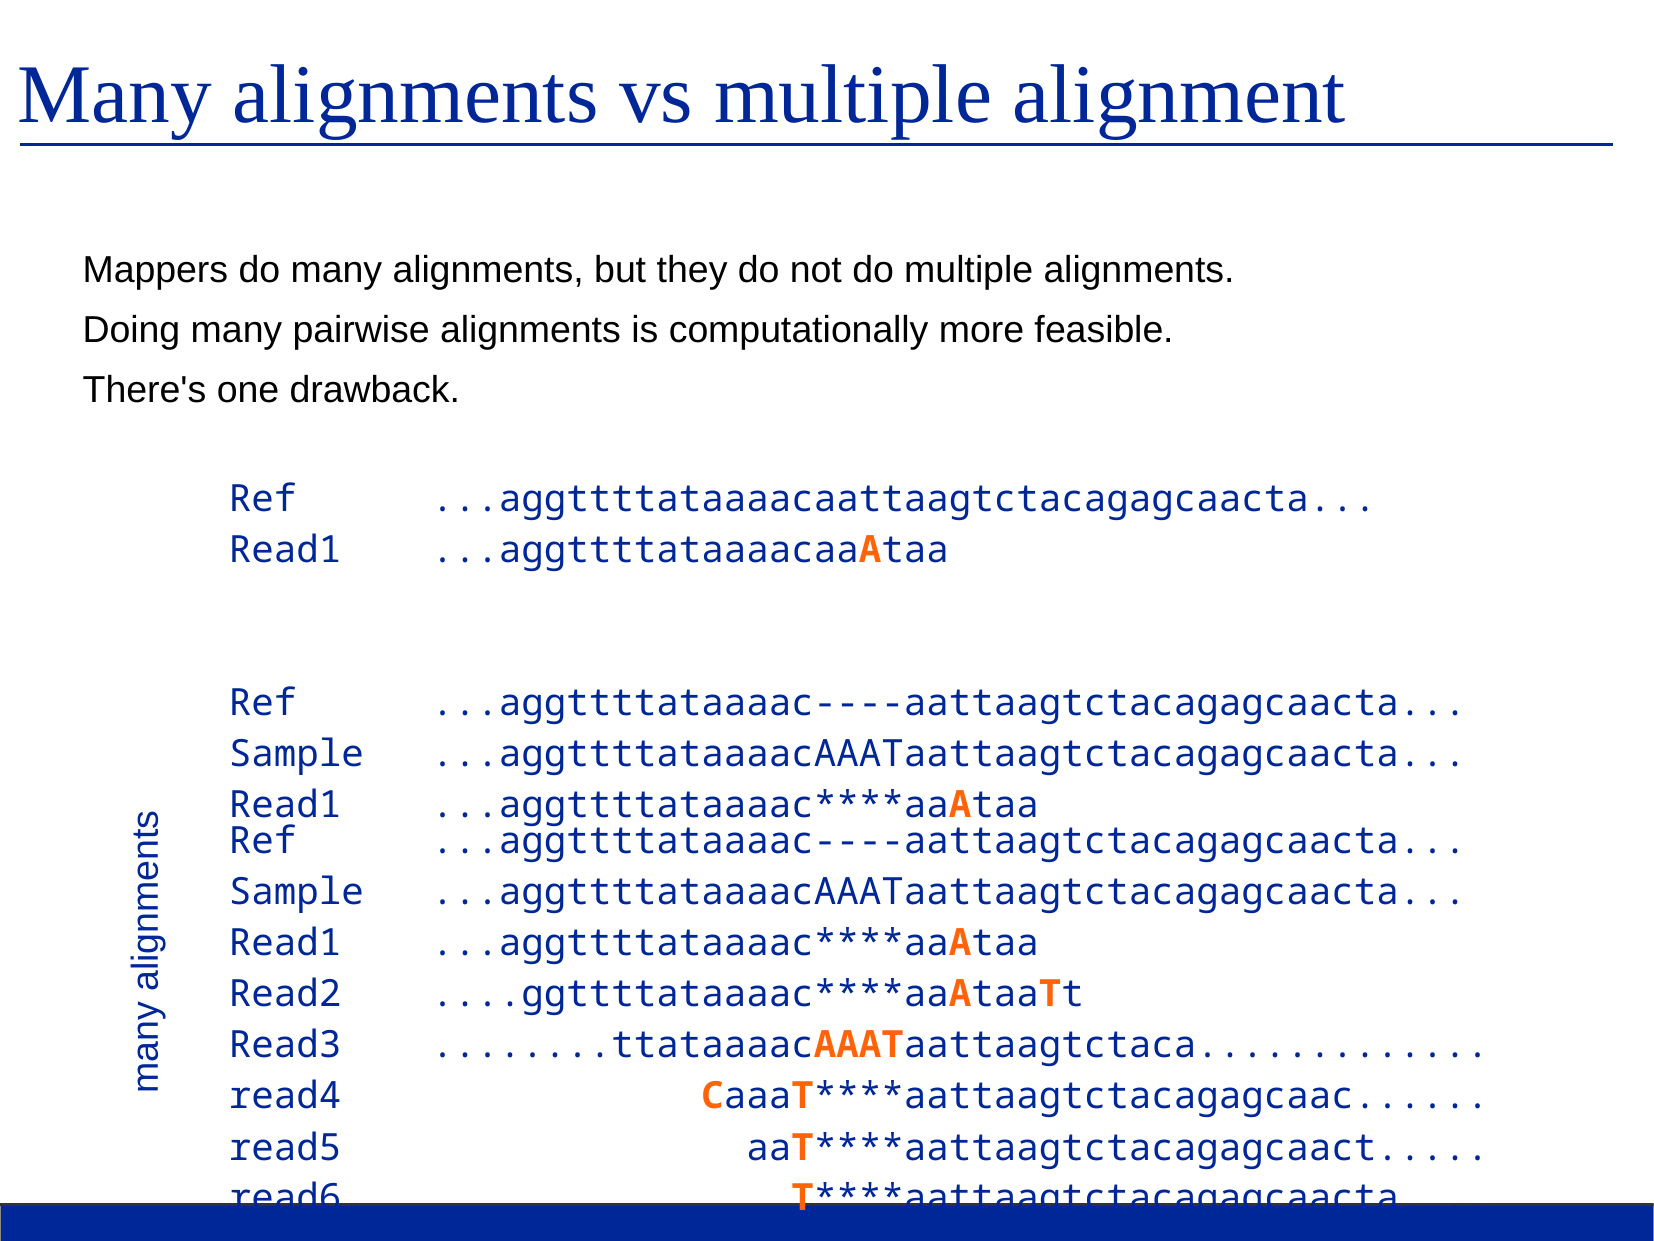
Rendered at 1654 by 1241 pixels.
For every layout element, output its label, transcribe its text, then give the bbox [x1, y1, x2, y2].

title Many alignments vs multiple alignment [17, 0, 1589, 198]
list Mappers do many alignments, but they do not do multiple alignments. Doing many pairwise alignments is computationally more feasible. There's one drawback. [82, 248, 1571, 1068]
text_box Ref ...aggttttataaaac----aattaagtctacagagcaacta... Sample ...aggttttataaaacAAATaattaagtctacagagcaacta... Read1 ...aggttttataaaac****aaAtaa Read2 ....ggttttataaaac****aaAtaaTt Read3 ........ttataaaacAAATaattaagtctaca............. read4 CaaaT****aattaagtctacagagcaac...... read5 aaT****aattaagtctacagagcaact..... read6 T****aattaagtctacagagcaacta.... [191, 806, 1580, 1170]
text_box many alignments [116, 780, 174, 1109]
text_box Ref ...aggttttataaaacaattaagtctacagagcaacta... Read1 ...aggttttataaaacaaAtaa Ref ...aggttttataaaac----aattaagtctacagagcaacta... Sample ...aggttttataaaacAAATaattaagtctacagagcaacta... Read1 ...aggttttataaaac****aaAtaa [191, 463, 1579, 784]
